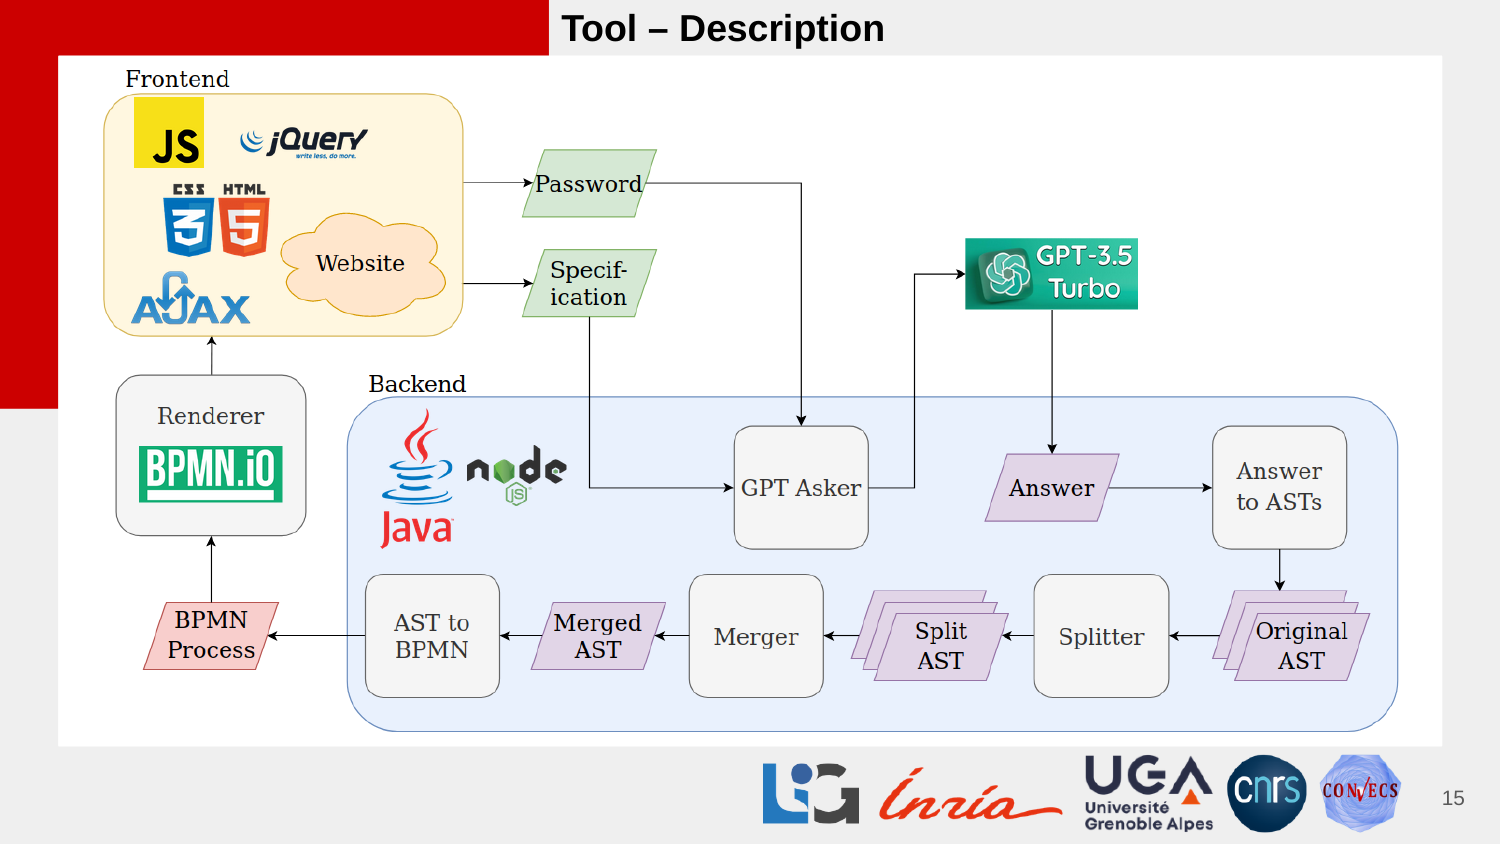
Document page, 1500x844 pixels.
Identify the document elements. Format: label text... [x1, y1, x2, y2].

picture [0, 0, 1500, 844]
slide_number <number> [1389, 764, 1480, 830]
text_box Tool – Description [546, 0, 1441, 55]
